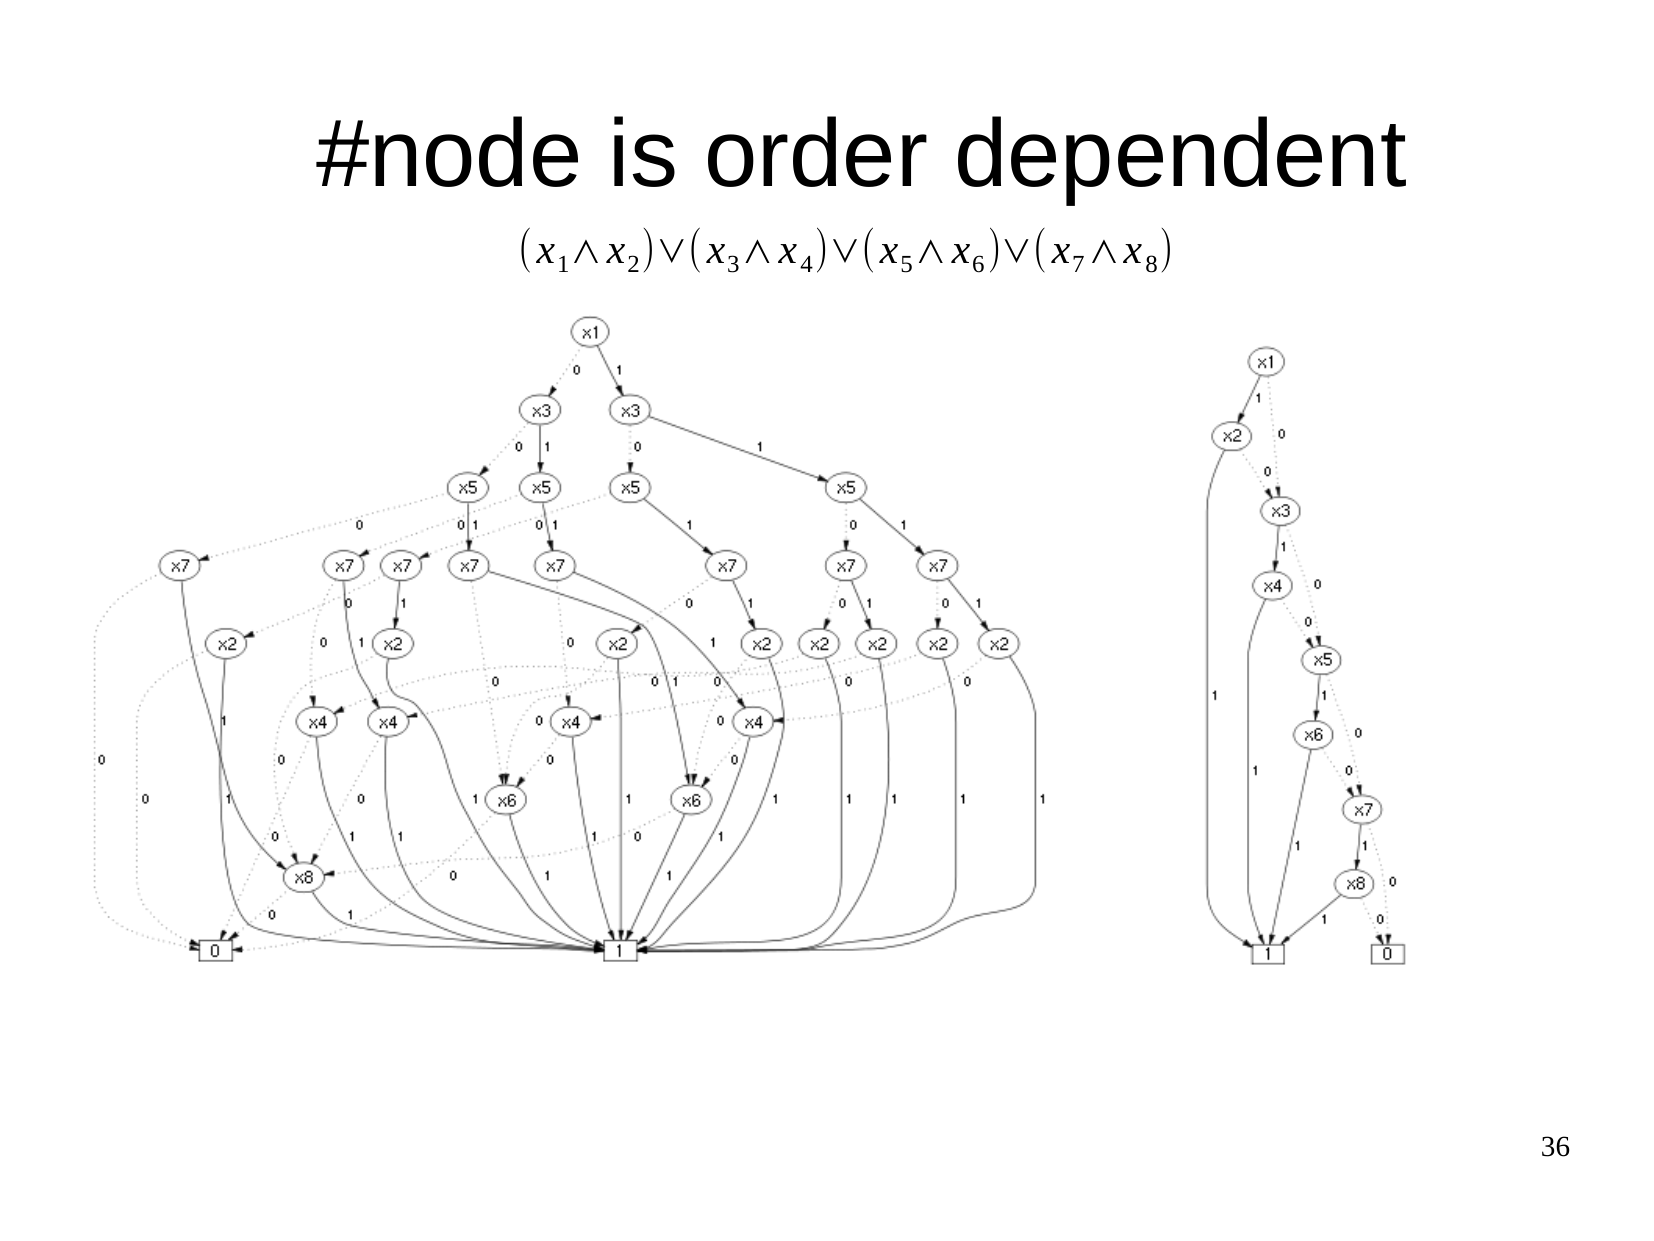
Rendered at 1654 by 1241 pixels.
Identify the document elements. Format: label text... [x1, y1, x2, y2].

picture [66, 295, 1063, 976]
chart [511, 225, 1180, 278]
picture [1185, 312, 1429, 993]
title #node is order dependent [82, 49, 1571, 257]
